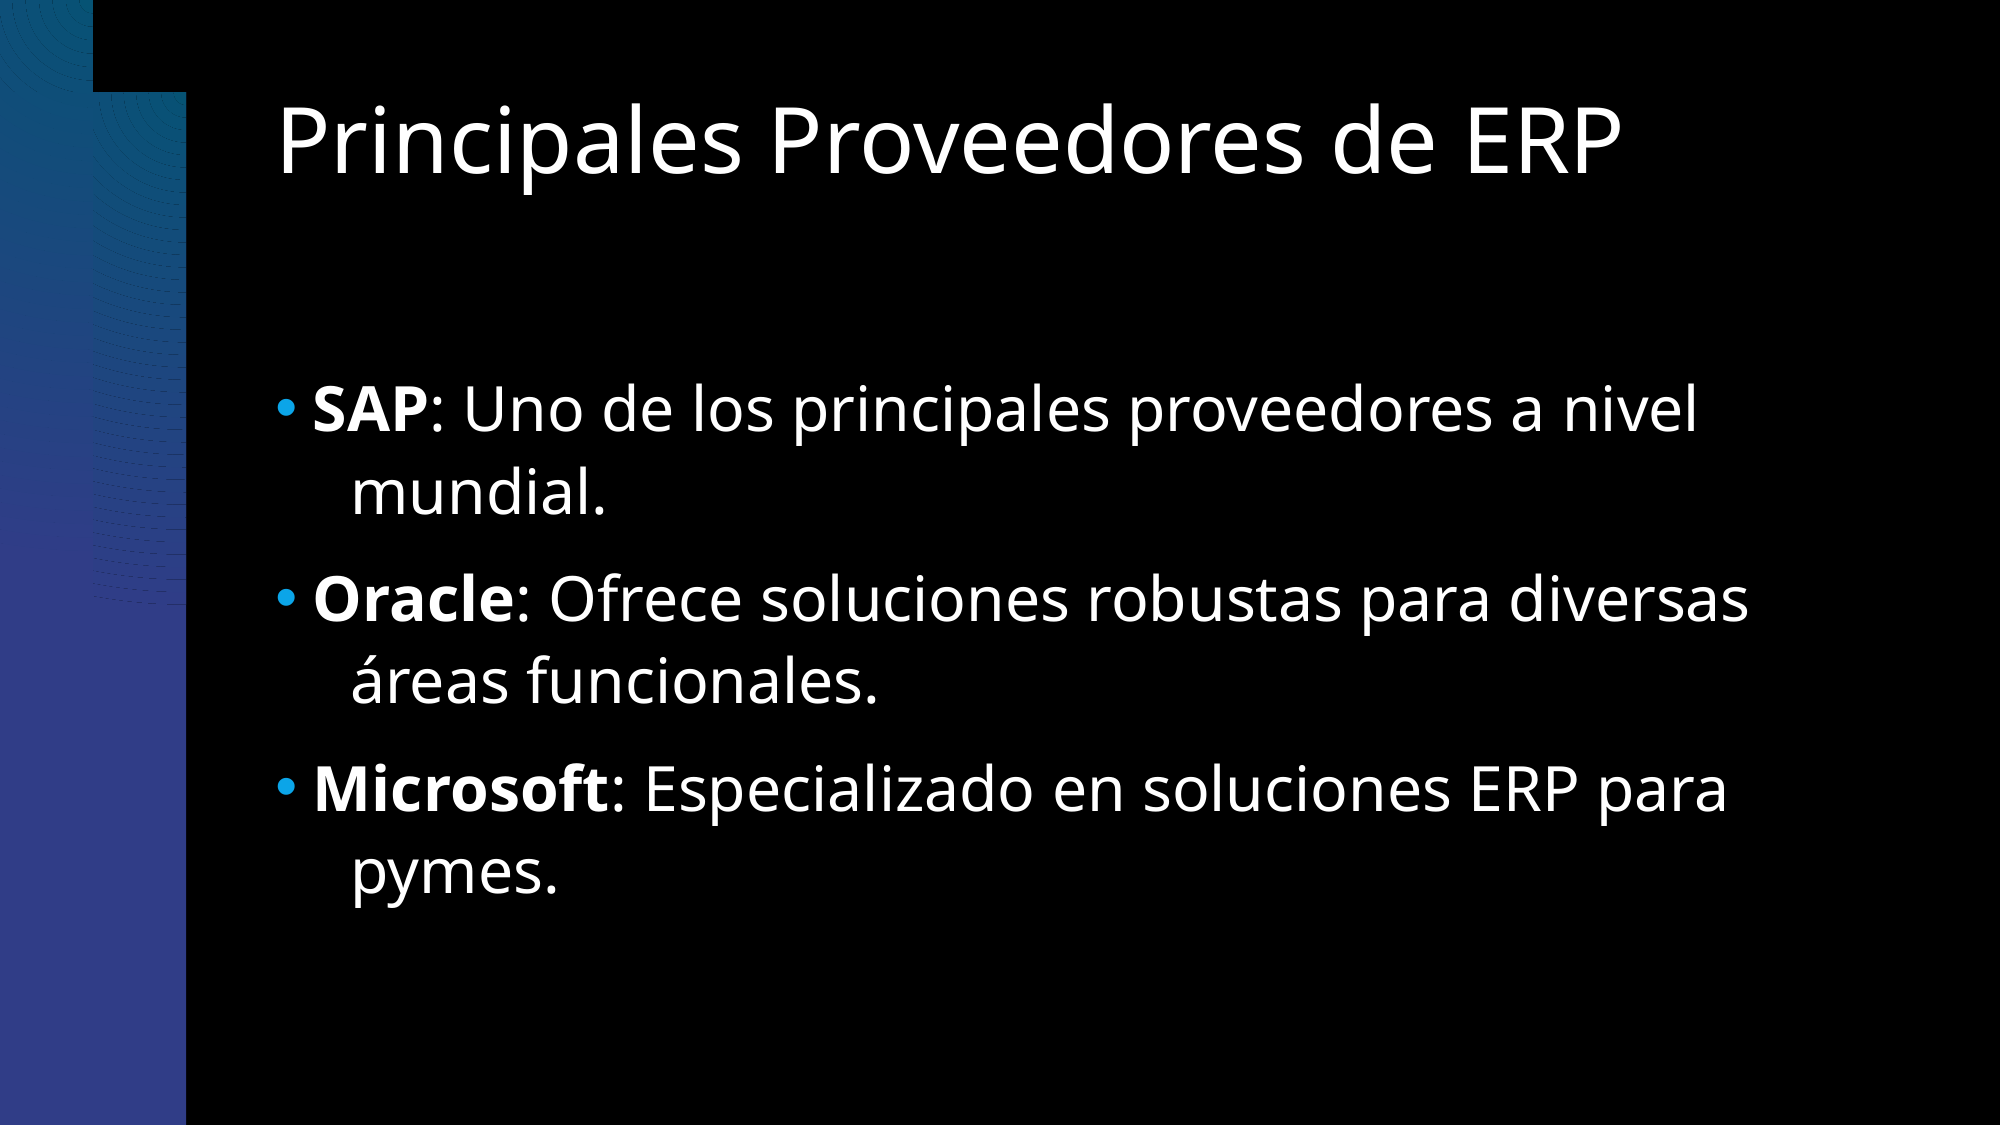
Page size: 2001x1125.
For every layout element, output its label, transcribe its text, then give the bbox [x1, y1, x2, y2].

list SAP: Uno de los principales proveedores a nivel mundial. Oracle: Ofrece soluciones robustas para diversas áreas funcionales. Microsoft: Especializado en soluciones ERP para pymes. [260, 354, 1817, 999]
title Principales Proveedores de ERP [260, 74, 1817, 330]
